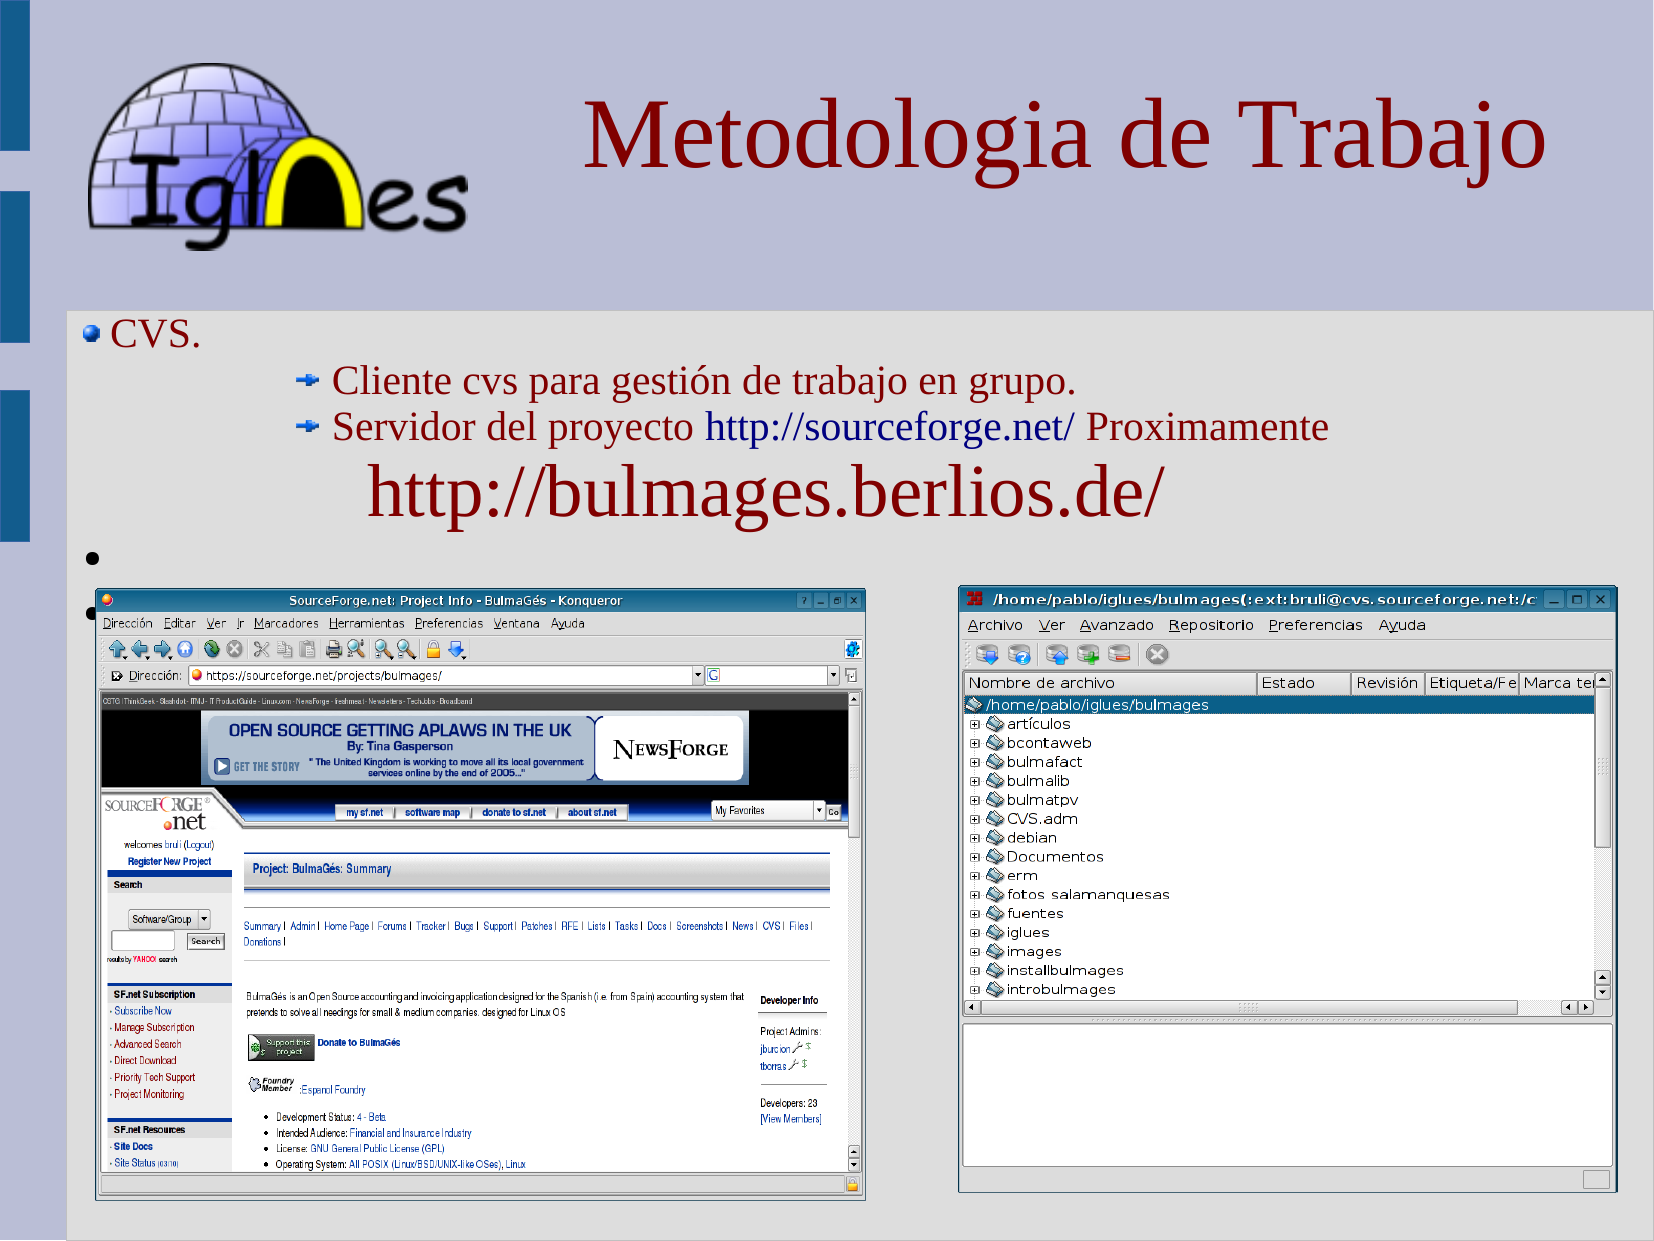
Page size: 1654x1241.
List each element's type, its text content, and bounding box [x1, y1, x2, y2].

text_box Metodologia de Trabajo [546, 78, 1586, 217]
picture [97, 593, 866, 1201]
picture [960, 591, 1615, 1193]
picture [88, 63, 468, 252]
text_box CVS. Cliente cvs para gestión de trabajo en grupo. Servidor del proyecto http://sourceforge.net/ Proximamente http://bulmages.berlios.de/ [83, 310, 1567, 1241]
